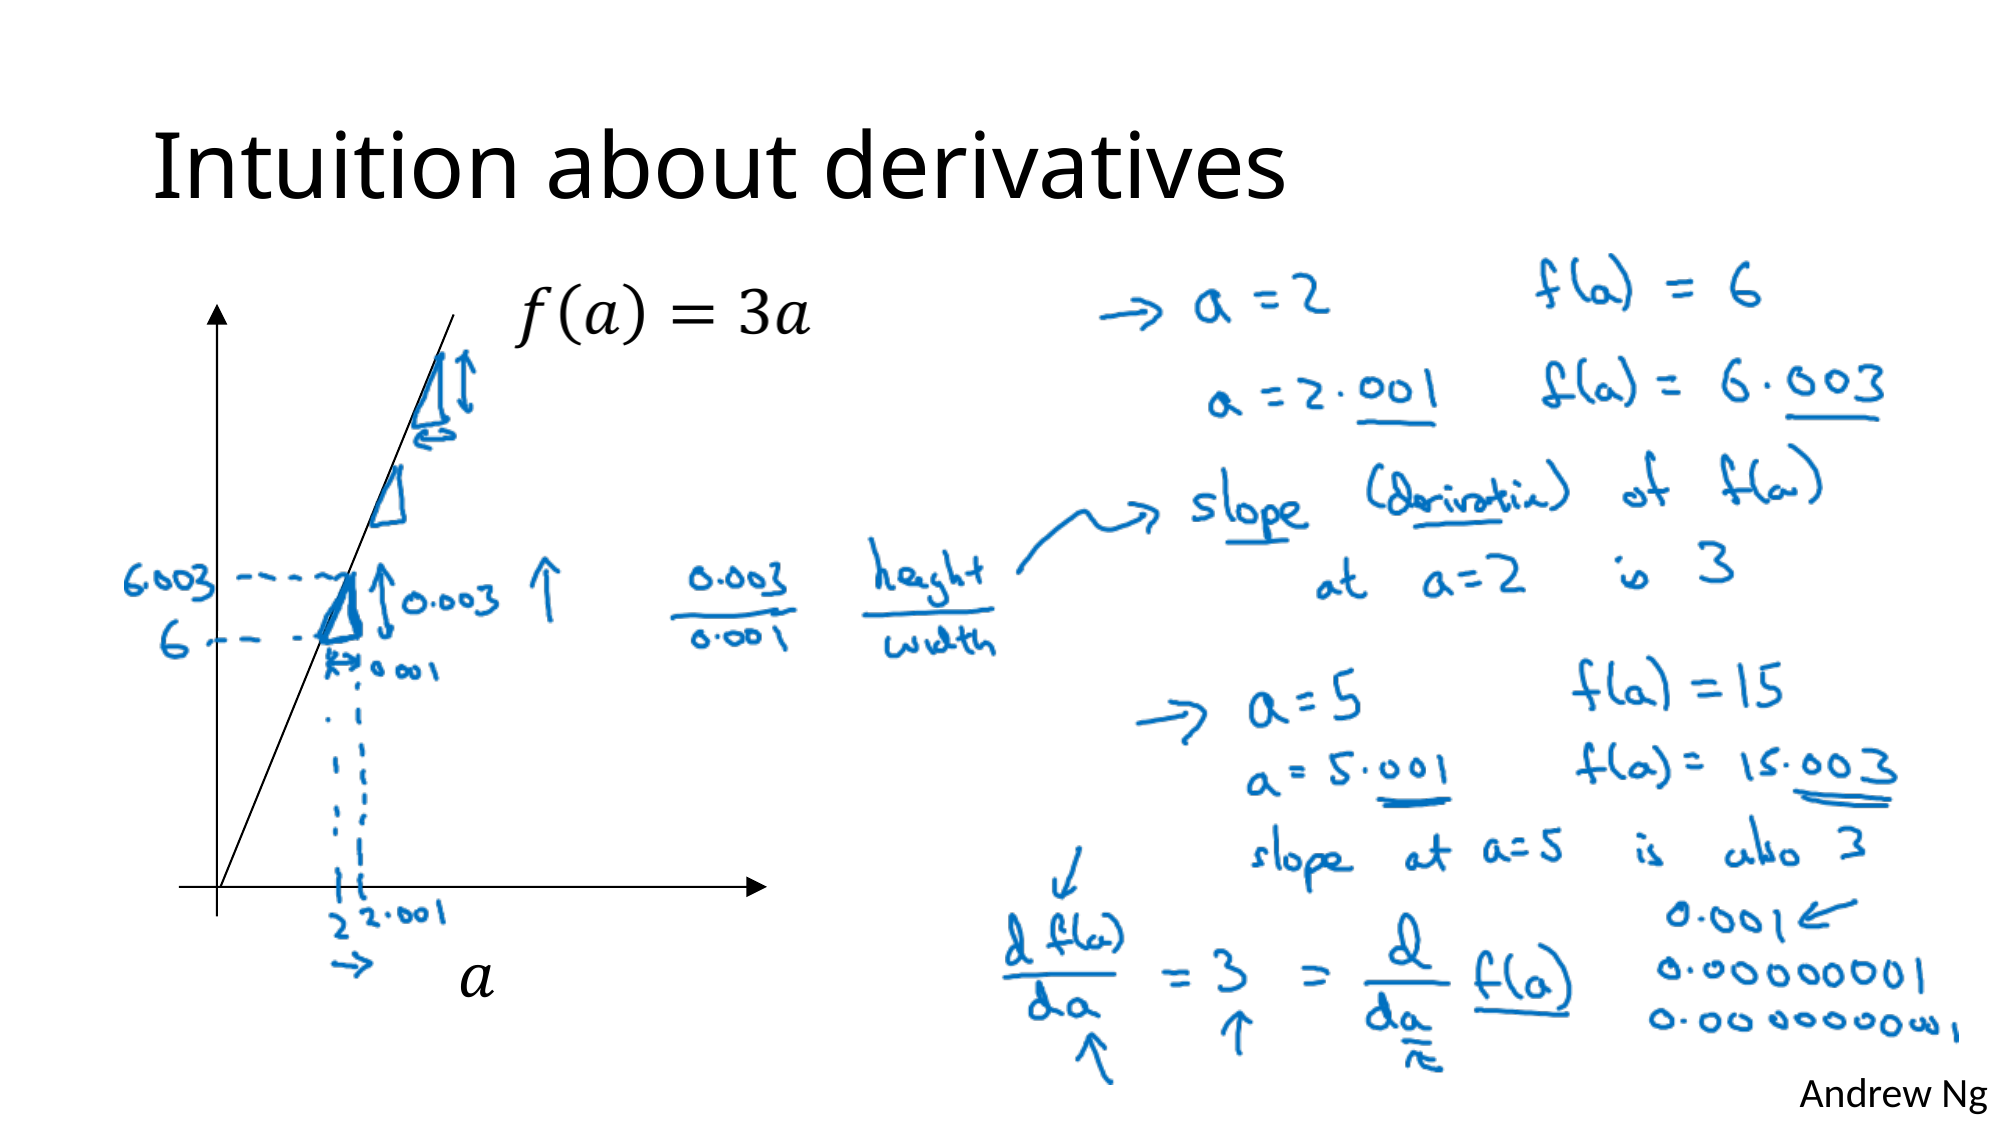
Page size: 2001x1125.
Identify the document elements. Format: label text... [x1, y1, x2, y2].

picture [124, 253, 1959, 1085]
title Intuition about derivatives [137, 59, 1863, 253]
